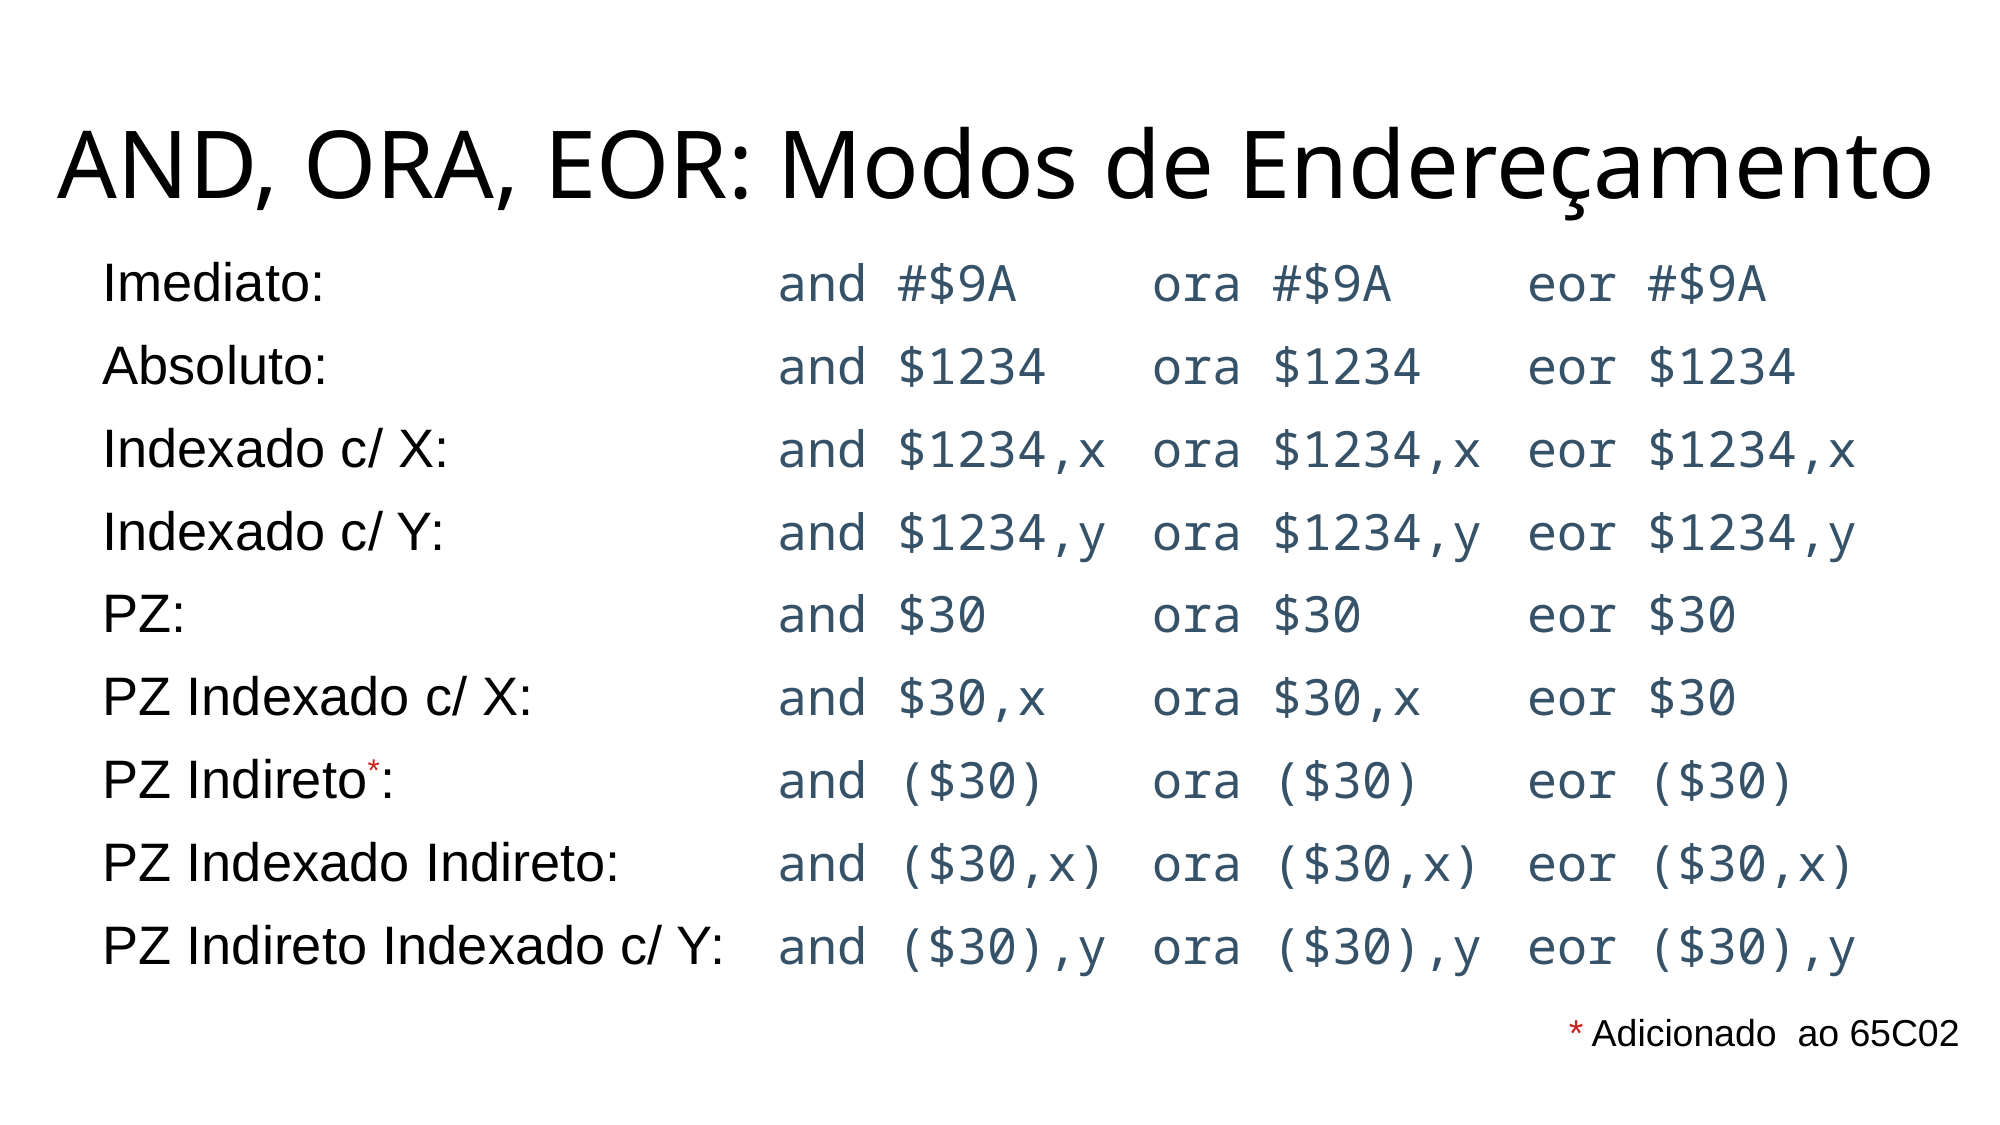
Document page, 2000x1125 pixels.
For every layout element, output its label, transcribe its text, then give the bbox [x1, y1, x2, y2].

title AND, ORA, EOR: Modos de Endereçamento [30, 59, 1966, 278]
text_box * Adicionado ao 65C02 [1554, 1005, 1975, 1062]
list Imediato: and #$9A ora #$9A eor #$9A Absoluto: and $1234 ora $1234 eor $1234 Indexado c/ X: and $1234,x ora $1234,x eor $1234,x Indexado c/ Y: and $1234,y ora $1234,y eor $1234,y PZ: and $30 ora $30 eor $30 PZ Indexado c/ X: and $30,x ora $30,x eor $30 PZ Indireto*: and ($30) ora ($30) eor ($30) PZ Indexado Indireto: and ($30,x) ora ($30,x) eor ($30,x) PZ Indireto Indexado c/ Y: and ($30),y ora ($30),y eor ($30),y [87, 239, 2000, 1058]
